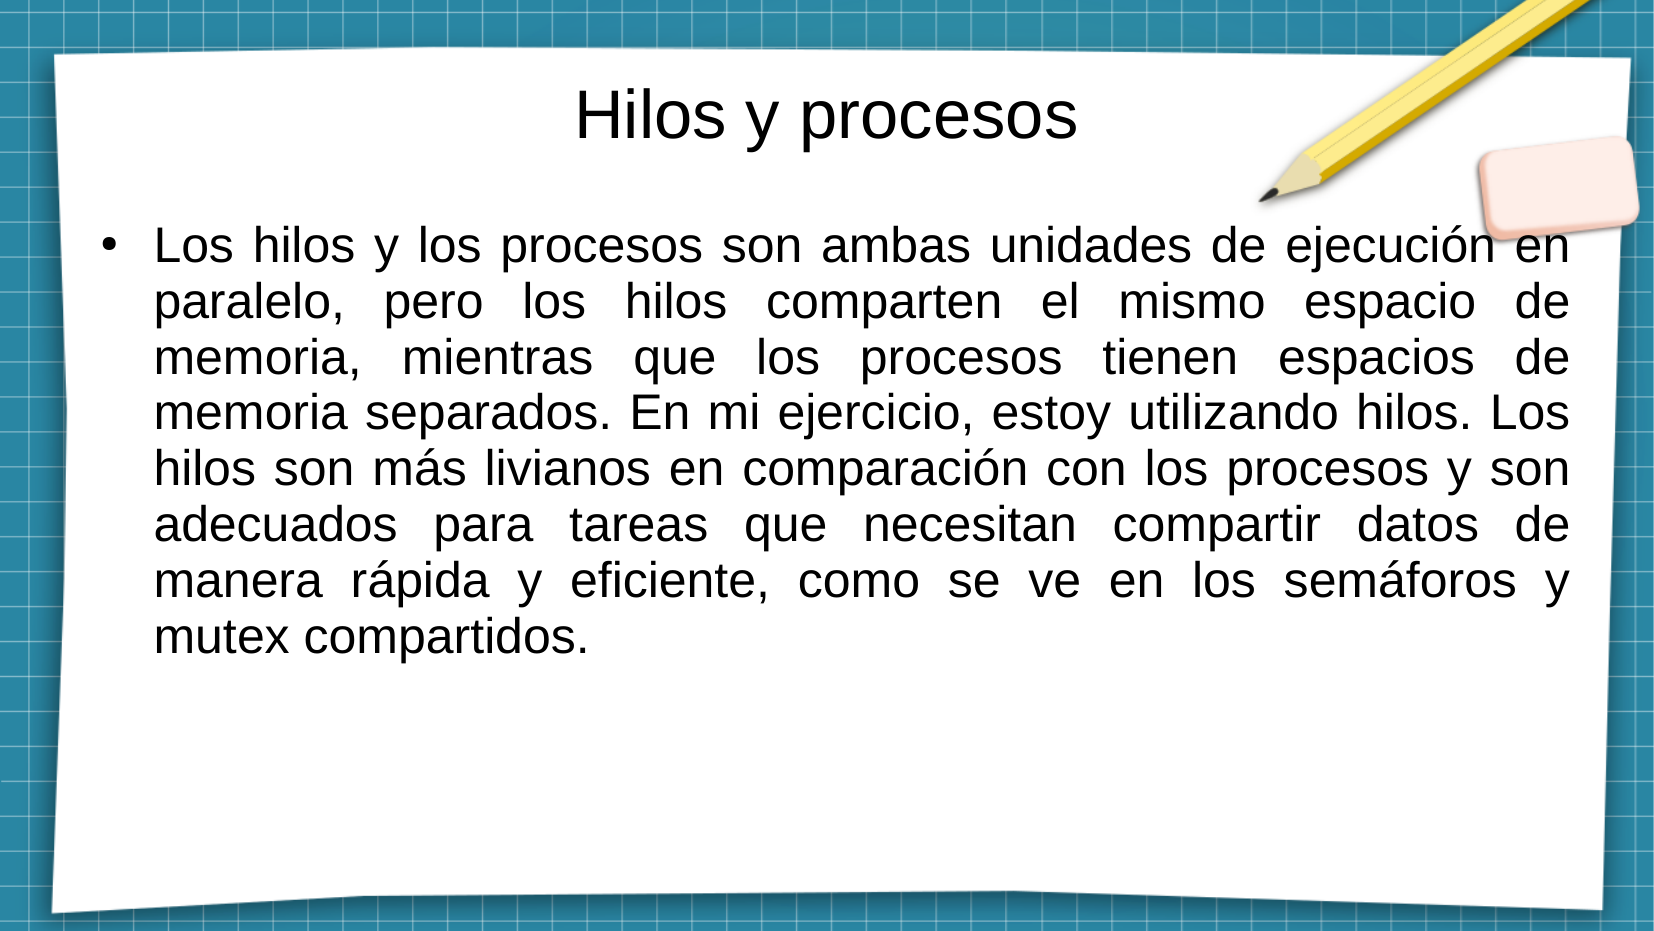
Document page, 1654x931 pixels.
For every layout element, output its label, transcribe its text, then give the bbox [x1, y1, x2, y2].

list Los hilos y los procesos son ambas unidades de ejecución en paralelo, pero los hilos comparten el mismo espacio de memoria, mientras que los procesos tienen espacios de memoria separados. En mi ejercicio, estoy utilizando hilos. Los hilos son más livianos en comparación con los procesos y son adecuados para tareas que necesitan compartir datos de manera rápida y eficiente, como se ve en los semáforos y mutex compartidos. [82, 217, 1571, 758]
title Hilos y procesos [82, 37, 1571, 193]
picture [0, 0, 1654, 931]
